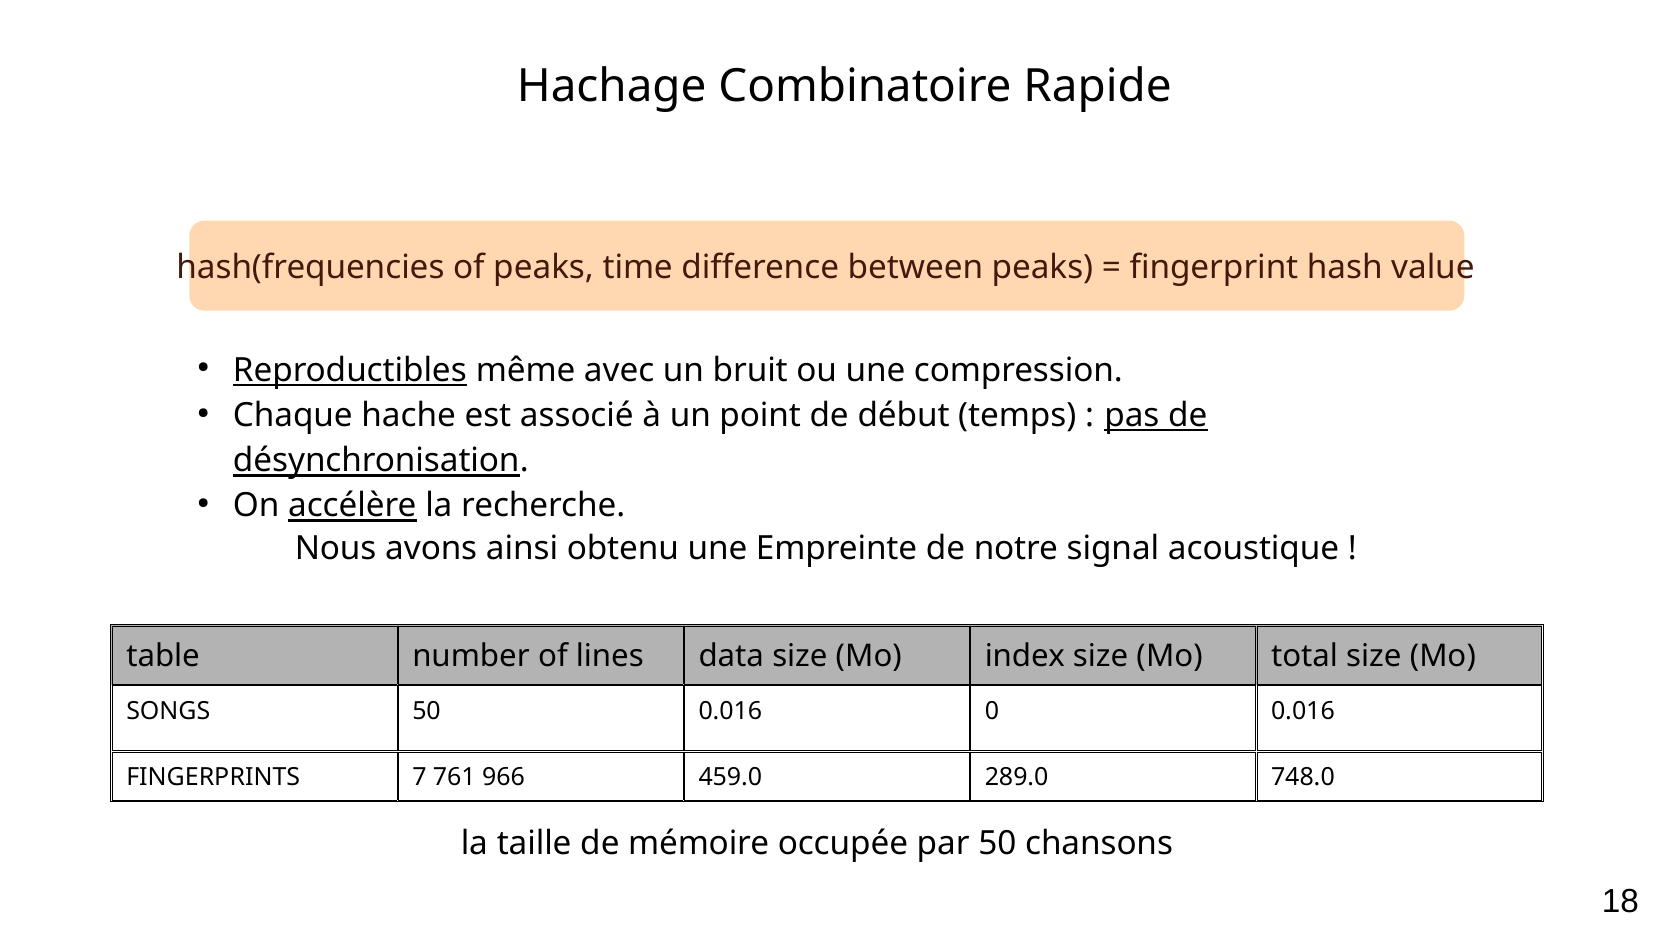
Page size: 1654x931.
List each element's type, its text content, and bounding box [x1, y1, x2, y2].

text_box <number> [1024, 874, 1654, 931]
table_cell 7 761 966 [399, 753, 684, 801]
text_box Reproductibles même avec un bruit ou une compression. Chaque hache est associé à un point de début (temps) : pas de désynchronisation. On accélère la recherche. [182, 338, 1471, 535]
table_header index size (Mo) [971, 627, 1255, 684]
table_header total size (Mo) [1258, 627, 1541, 684]
table_cell 0.016 [1258, 686, 1541, 750]
text_box hash(frequencies of peaks, time difference between peaks) = fingerprint hash value [189, 220, 1465, 311]
table_cell SONGS [113, 686, 397, 750]
table_cell 748.0 [1258, 753, 1541, 800]
text_box Hachage Combinatoire Rapide [242, 45, 1411, 136]
table_cell 0 [971, 686, 1255, 750]
table_header data size (Mo) [685, 627, 969, 684]
table_cell FINGERPRINTS [113, 753, 397, 800]
table_header number of lines [399, 627, 684, 685]
table_cell 289.0 [971, 753, 1255, 800]
table_cell 459.0 [685, 753, 969, 800]
table_cell 50 [399, 686, 683, 750]
table_header table [113, 627, 397, 684]
text_box Nous avons ainsi obtenu une Empreinte de notre signal acoustique ! [219, 535, 1435, 592]
text_box la taille de mémoire occupée par 50 chansons [210, 811, 1426, 887]
table_cell 0.016 [685, 686, 969, 750]
